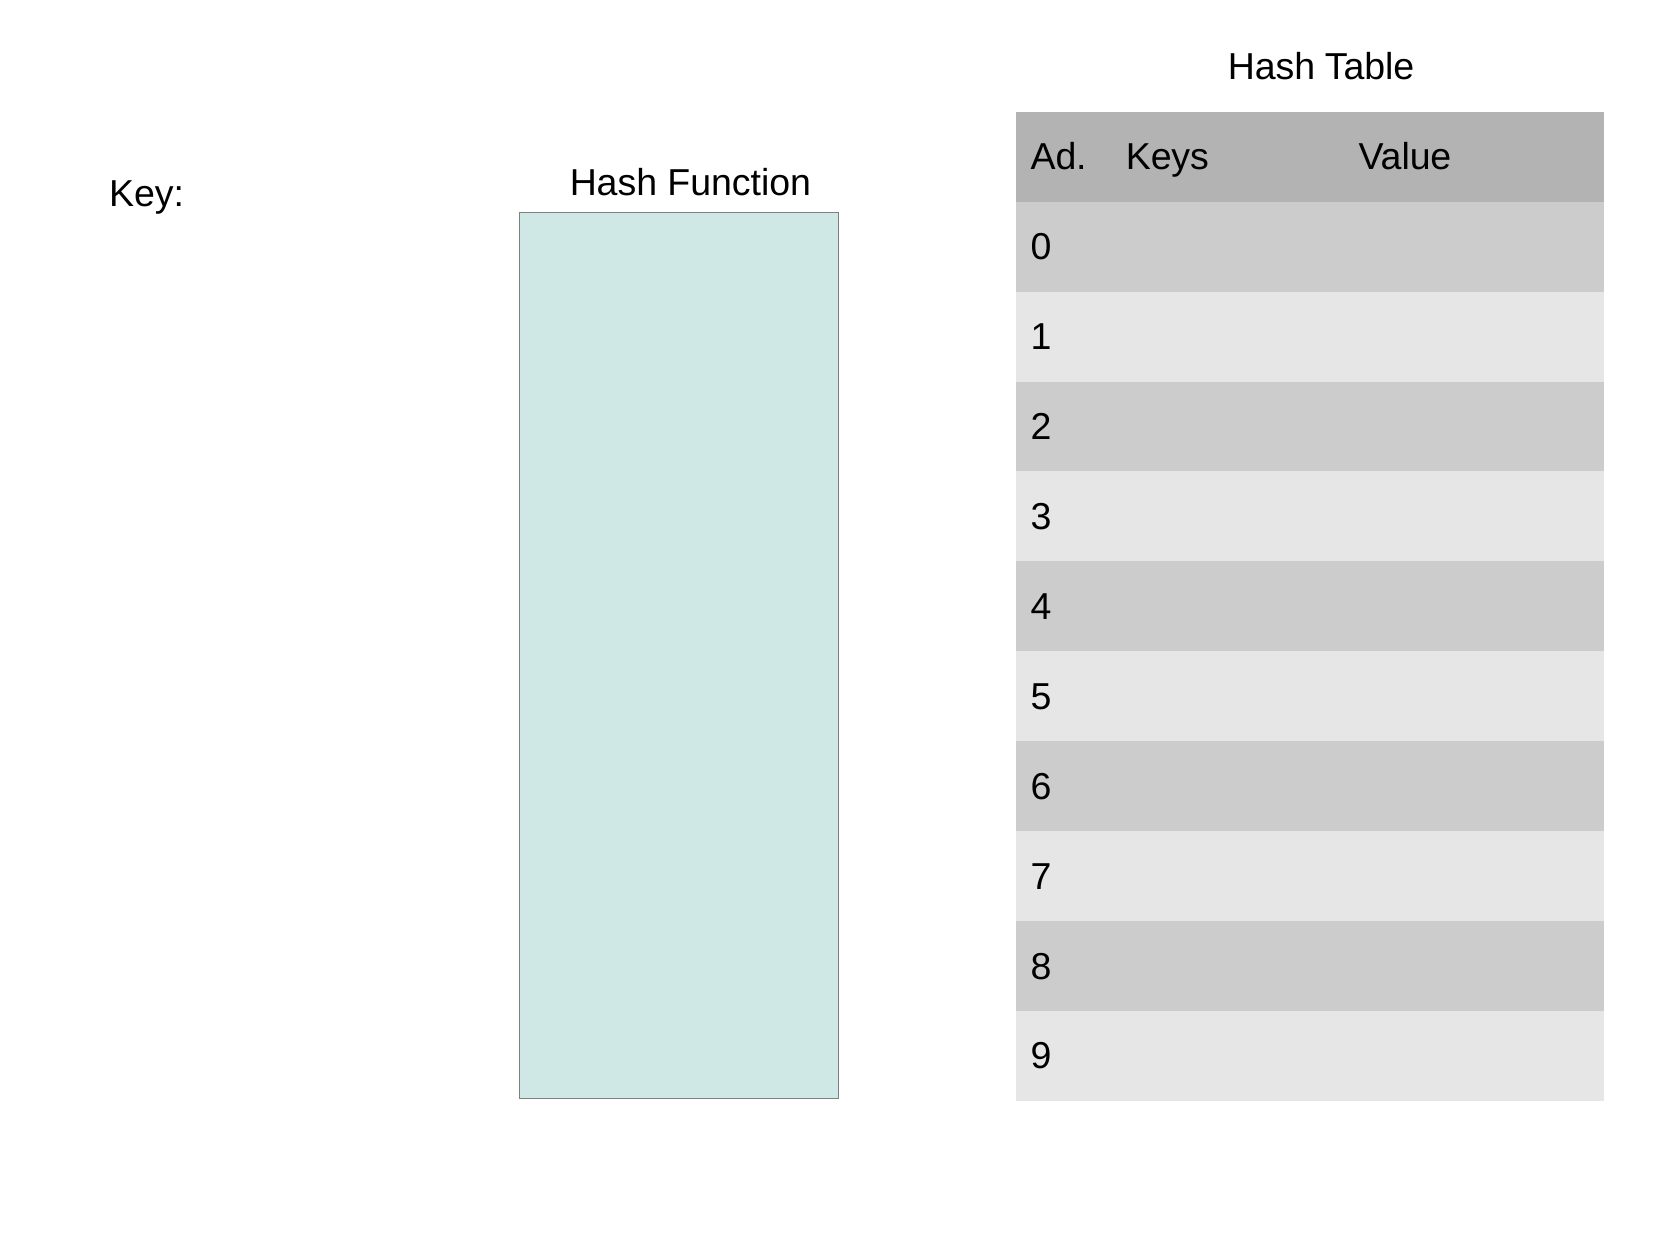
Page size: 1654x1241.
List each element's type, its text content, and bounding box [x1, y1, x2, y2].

table_cell 5 [1016, 651, 1111, 741]
text_box Hash Function [555, 153, 827, 211]
table_cell [1344, 1011, 1604, 1101]
table_cell [1111, 202, 1344, 292]
table_cell [1344, 831, 1604, 921]
table_cell [1111, 382, 1344, 471]
table_cell [1344, 292, 1604, 382]
table_cell 3 [1016, 471, 1111, 561]
table_cell 0 [1016, 202, 1111, 292]
table_cell 4 [1016, 561, 1111, 651]
table_cell [1111, 921, 1344, 1011]
table_cell [1344, 921, 1604, 1011]
table_cell [1344, 561, 1604, 651]
table_cell 6 [1016, 741, 1111, 831]
table_cell [1111, 831, 1344, 921]
table_cell [1111, 1011, 1344, 1101]
table_cell [1344, 651, 1604, 741]
table_cell 8 [1016, 921, 1111, 1011]
table_cell [1111, 561, 1344, 651]
table_header Value [1344, 112, 1604, 202]
table_cell [1344, 202, 1604, 292]
table_cell [1111, 741, 1344, 831]
table_cell [1344, 741, 1604, 831]
table_cell [1111, 292, 1344, 382]
text_box Key: [94, 165, 200, 223]
table_header Keys [1111, 112, 1344, 202]
table_cell [1111, 651, 1344, 741]
table_cell 1 [1016, 292, 1111, 382]
table_cell [1111, 471, 1344, 561]
table_cell [1344, 471, 1604, 561]
table_cell [1344, 382, 1604, 471]
table_header Ad. [1016, 112, 1111, 202]
table_cell 2 [1016, 382, 1111, 471]
text_box Hash Table [1213, 37, 1430, 95]
table_cell 7 [1016, 831, 1111, 921]
table_cell 9 [1016, 1011, 1111, 1101]
text_box [519, 212, 839, 1099]
